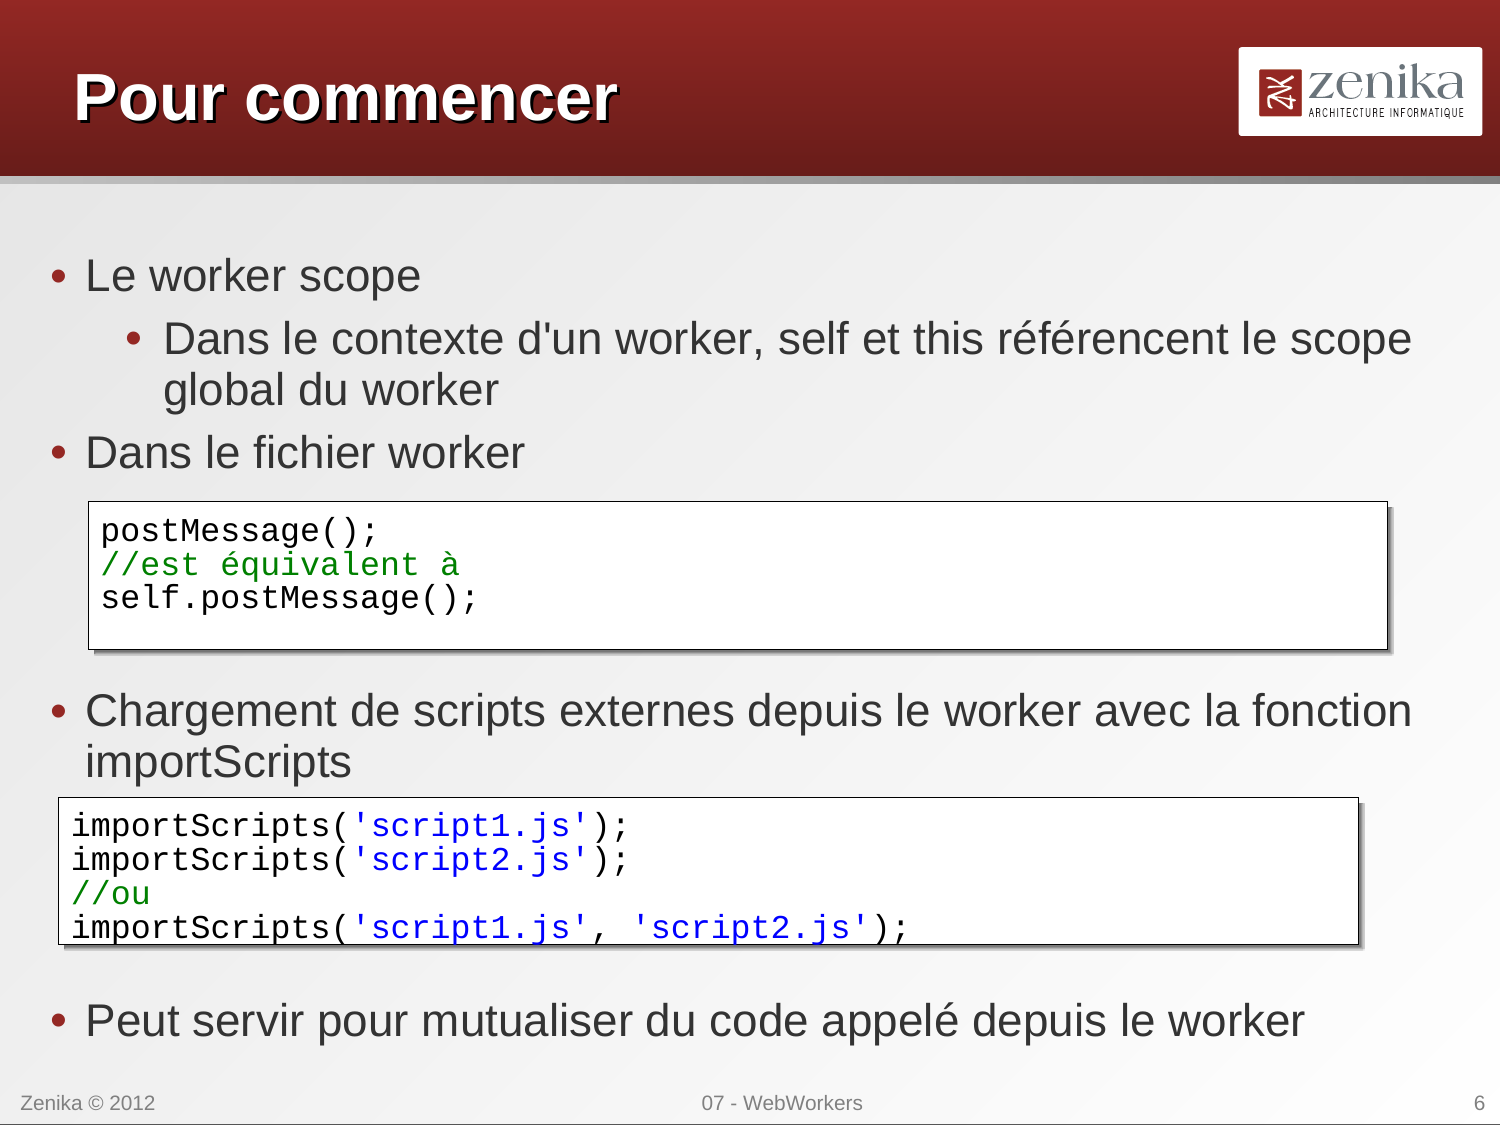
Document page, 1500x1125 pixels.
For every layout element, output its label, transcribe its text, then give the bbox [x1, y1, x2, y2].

title Pour commencer [50, 15, 1206, 180]
text_box importScripts('script1.js'); importScripts('script2.js'); //ou importScripts('script1.js', 'script2.js'); [58, 797, 1359, 945]
list Le worker scope Dans le contexte d'un worker, self et this référencent le scope global du worker Dans le fichier worker Chargement de scripts externes depuis le worker avec la fonction importScripts Peut servir pour mutualiser du code appelé depuis le worker [50, 249, 1435, 1079]
picture [1257, 58, 1464, 125]
text_box postMessage(); //est équivalent à self.postMessage(); [88, 501, 1388, 650]
